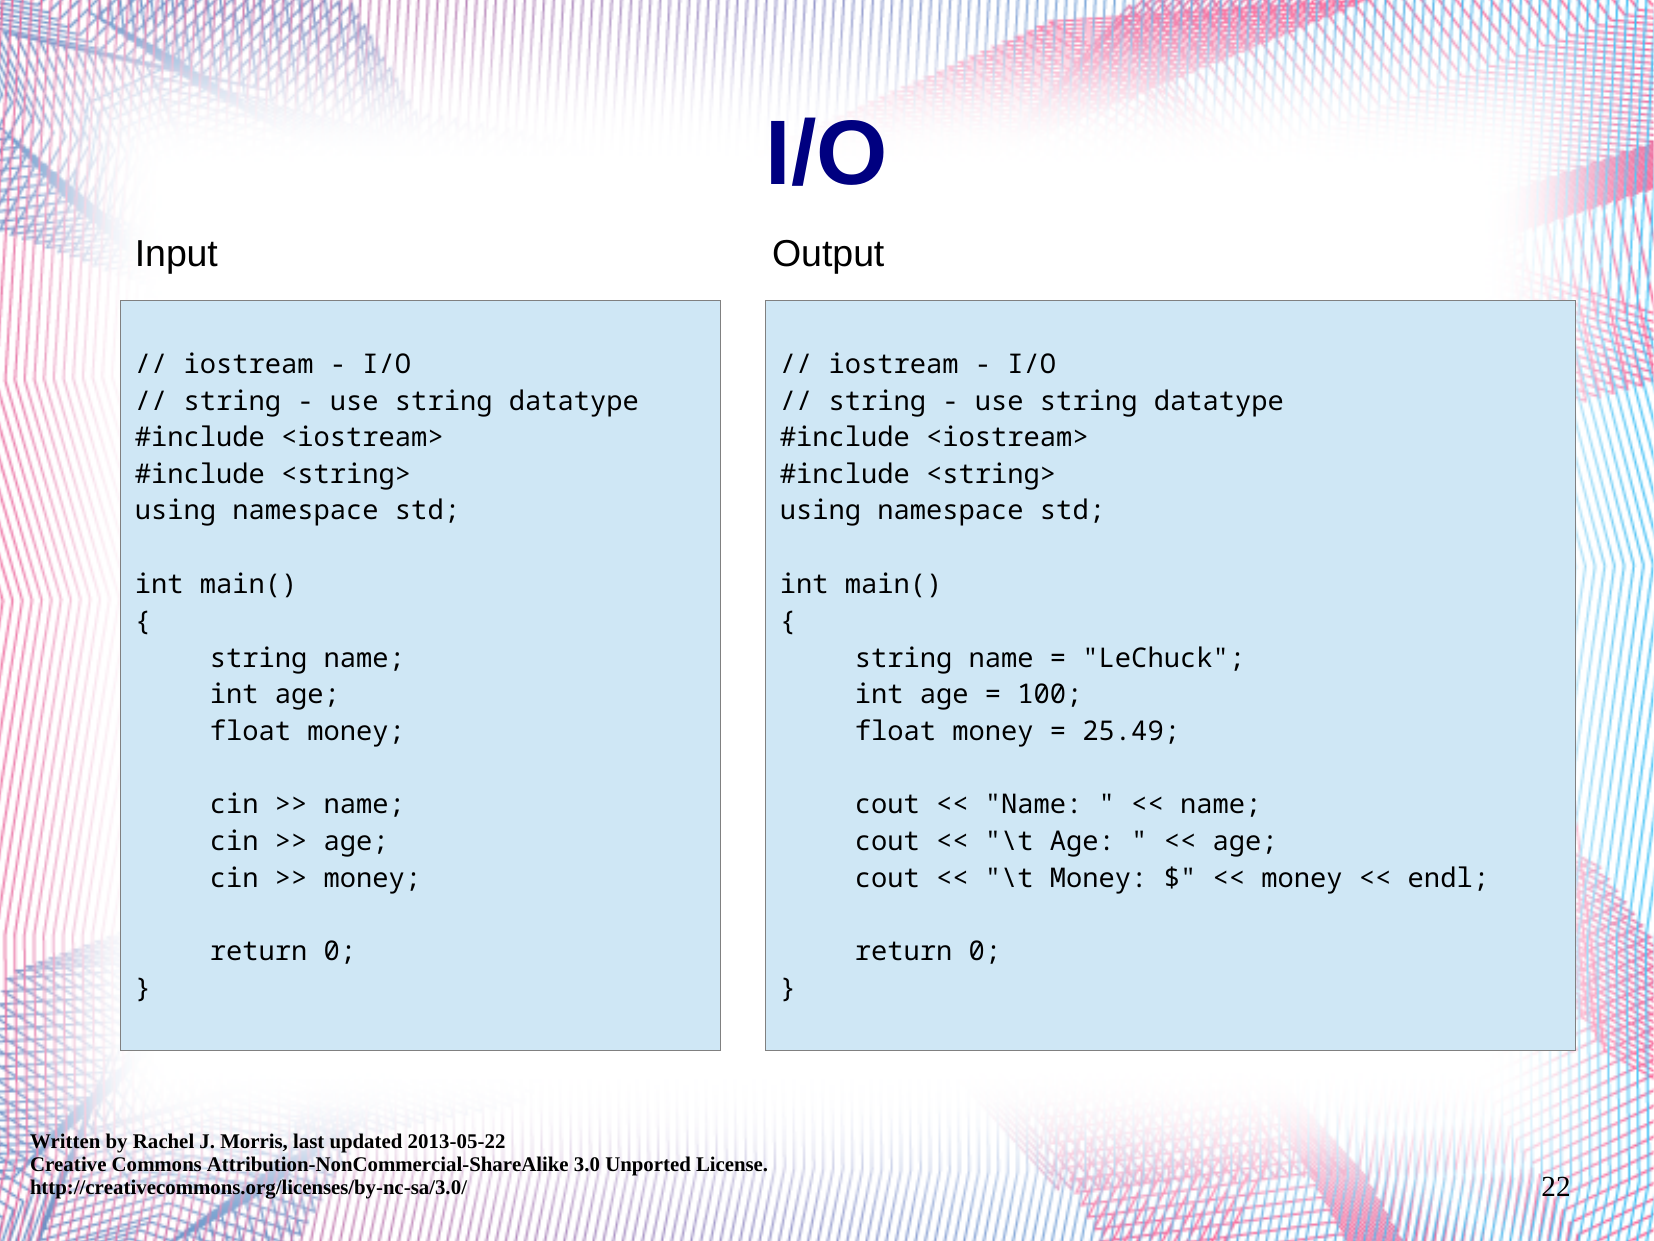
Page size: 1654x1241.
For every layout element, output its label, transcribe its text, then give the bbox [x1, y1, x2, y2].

title I/O [82, 49, 1571, 257]
text_box Output [757, 225, 1489, 282]
text_box // iostream - I/O // string - use string datatype #include <iostream> #include <string> using namespace std; int main() { string name; int age; float money; cin >> name; cin >> age; cin >> money; return 0; } [120, 300, 721, 1051]
text_box // iostream - I/O // string - use string datatype #include <iostream> #include <string> using namespace std; int main() { string name = "LeChuck"; int age = 100; float money = 25.49; cout << "Name: " << name; cout << "\t Age: " << age; cout << "\t Money: $" << money << endl; return 0; } [765, 300, 1576, 1051]
text_box Input [120, 225, 757, 282]
picture [0, 0, 1654, 1241]
